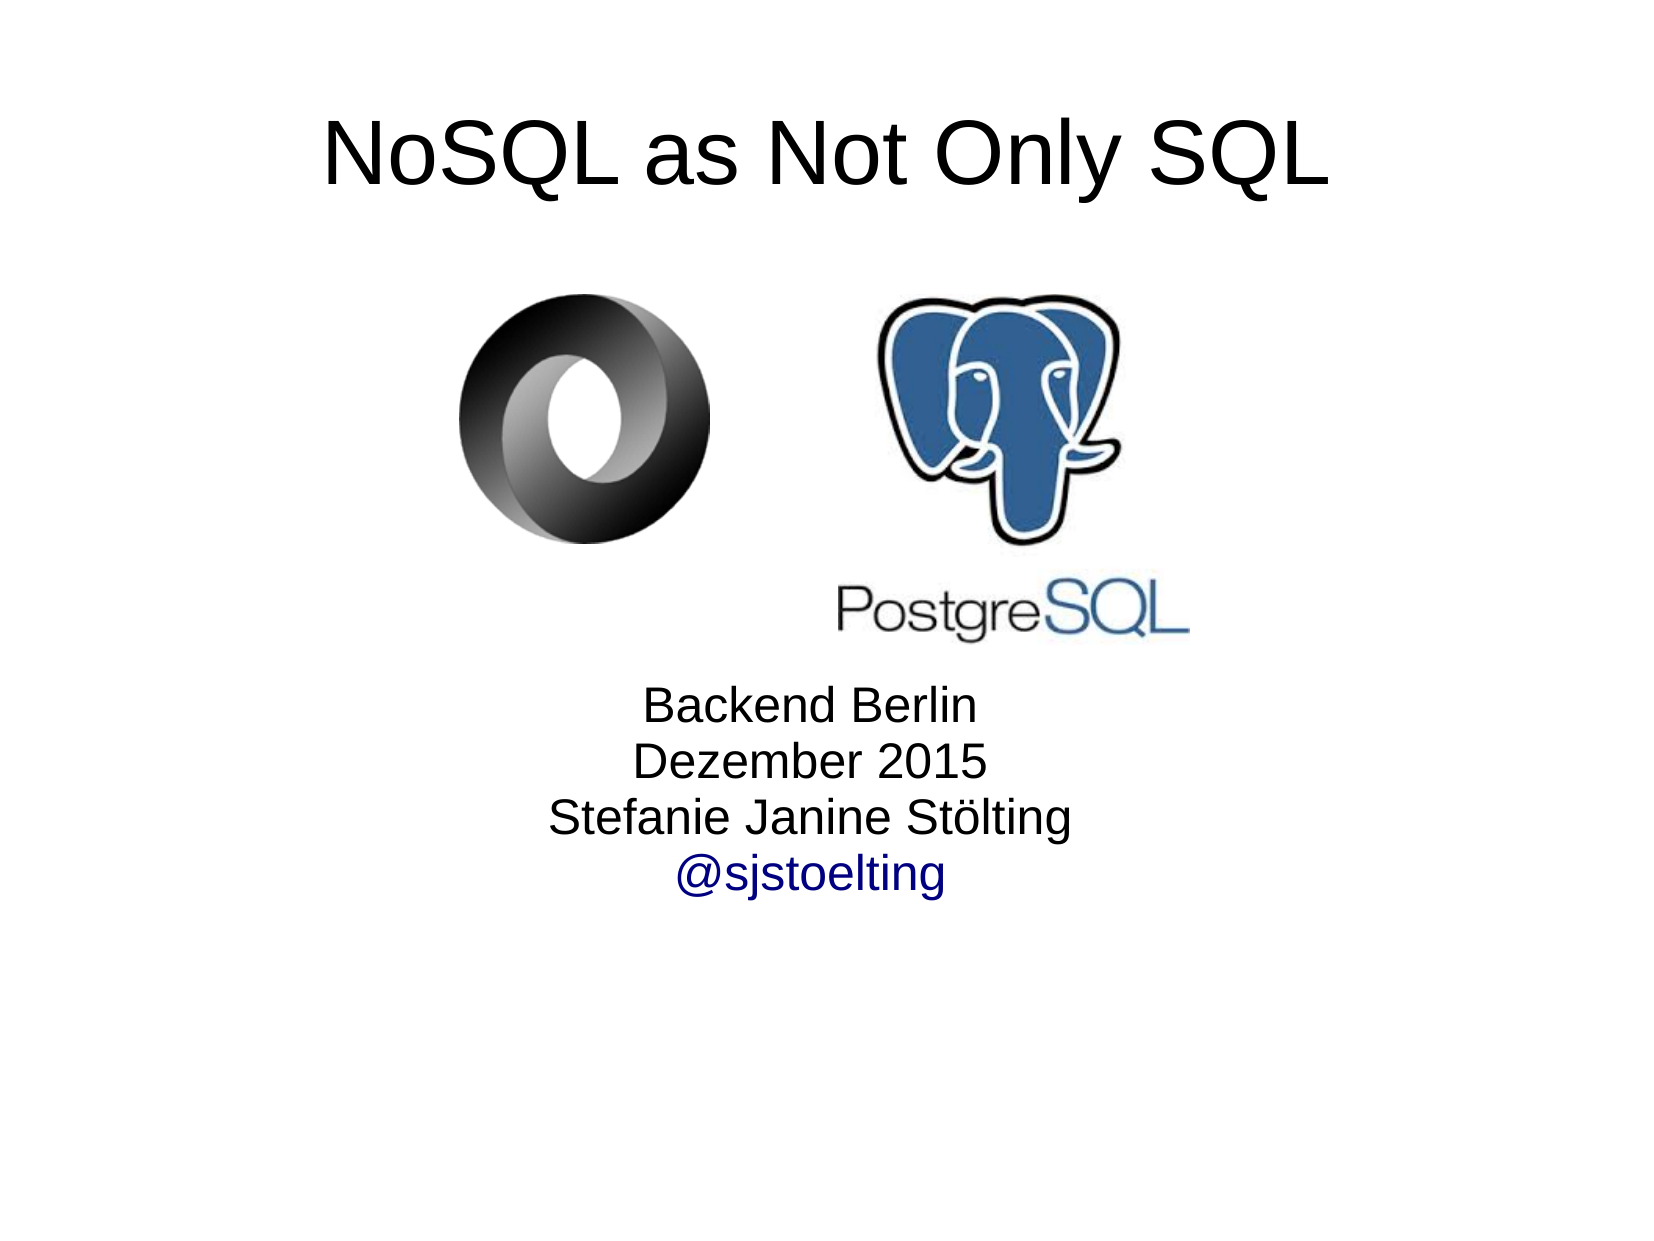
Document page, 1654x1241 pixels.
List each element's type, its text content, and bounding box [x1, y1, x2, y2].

subtitle Backend Berlin Dezember 2015 Stefanie Janine Stölting @sjstoelting [82, 290, 1538, 1010]
title NoSQL as Not Only SQL [82, 49, 1571, 257]
picture [459, 294, 710, 545]
picture [838, 294, 1190, 646]
